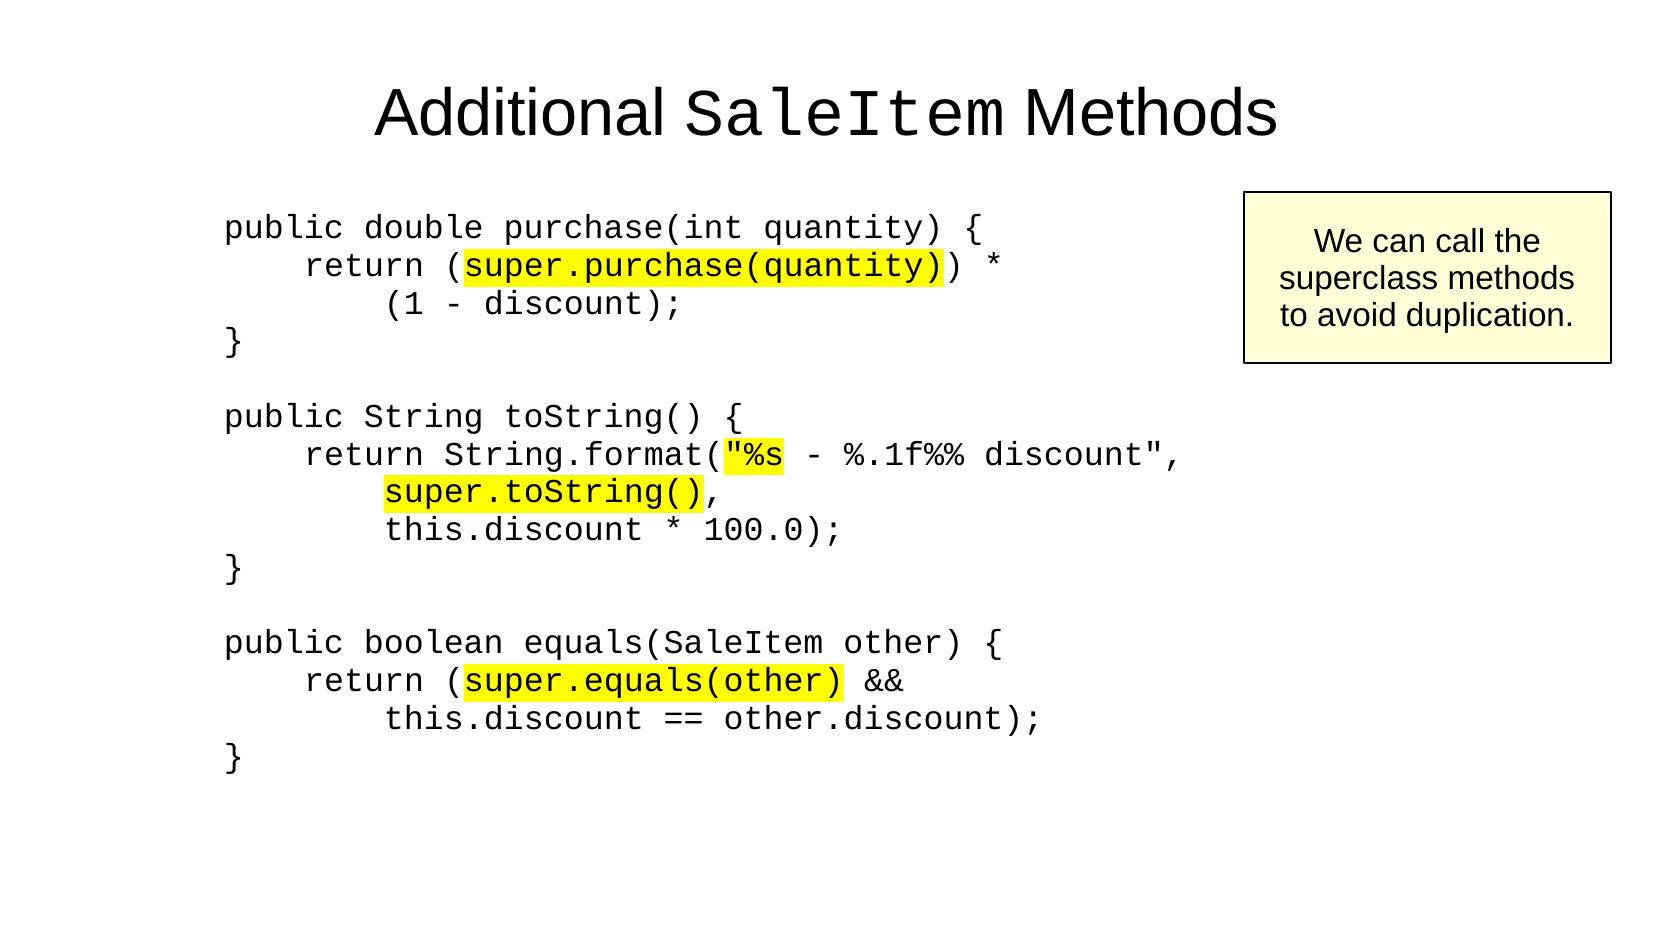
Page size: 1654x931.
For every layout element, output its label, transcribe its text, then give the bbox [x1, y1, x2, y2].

text_box public double purchase(int quantity) { return (super.purchase(quantity)) * (1 - discount); } public String toString() { return String.format("%s - %.1f%% discount", super.toString(), this.discount * 100.0); } public boolean equals(SaleItem other) { return (super.equals(other) && this.discount == other.discount); } [209, 203, 1199, 785]
text_box We can call the superclass methods to avoid duplication. [1243, 192, 1612, 363]
title Additional SaleItem Methods [82, 37, 1571, 193]
